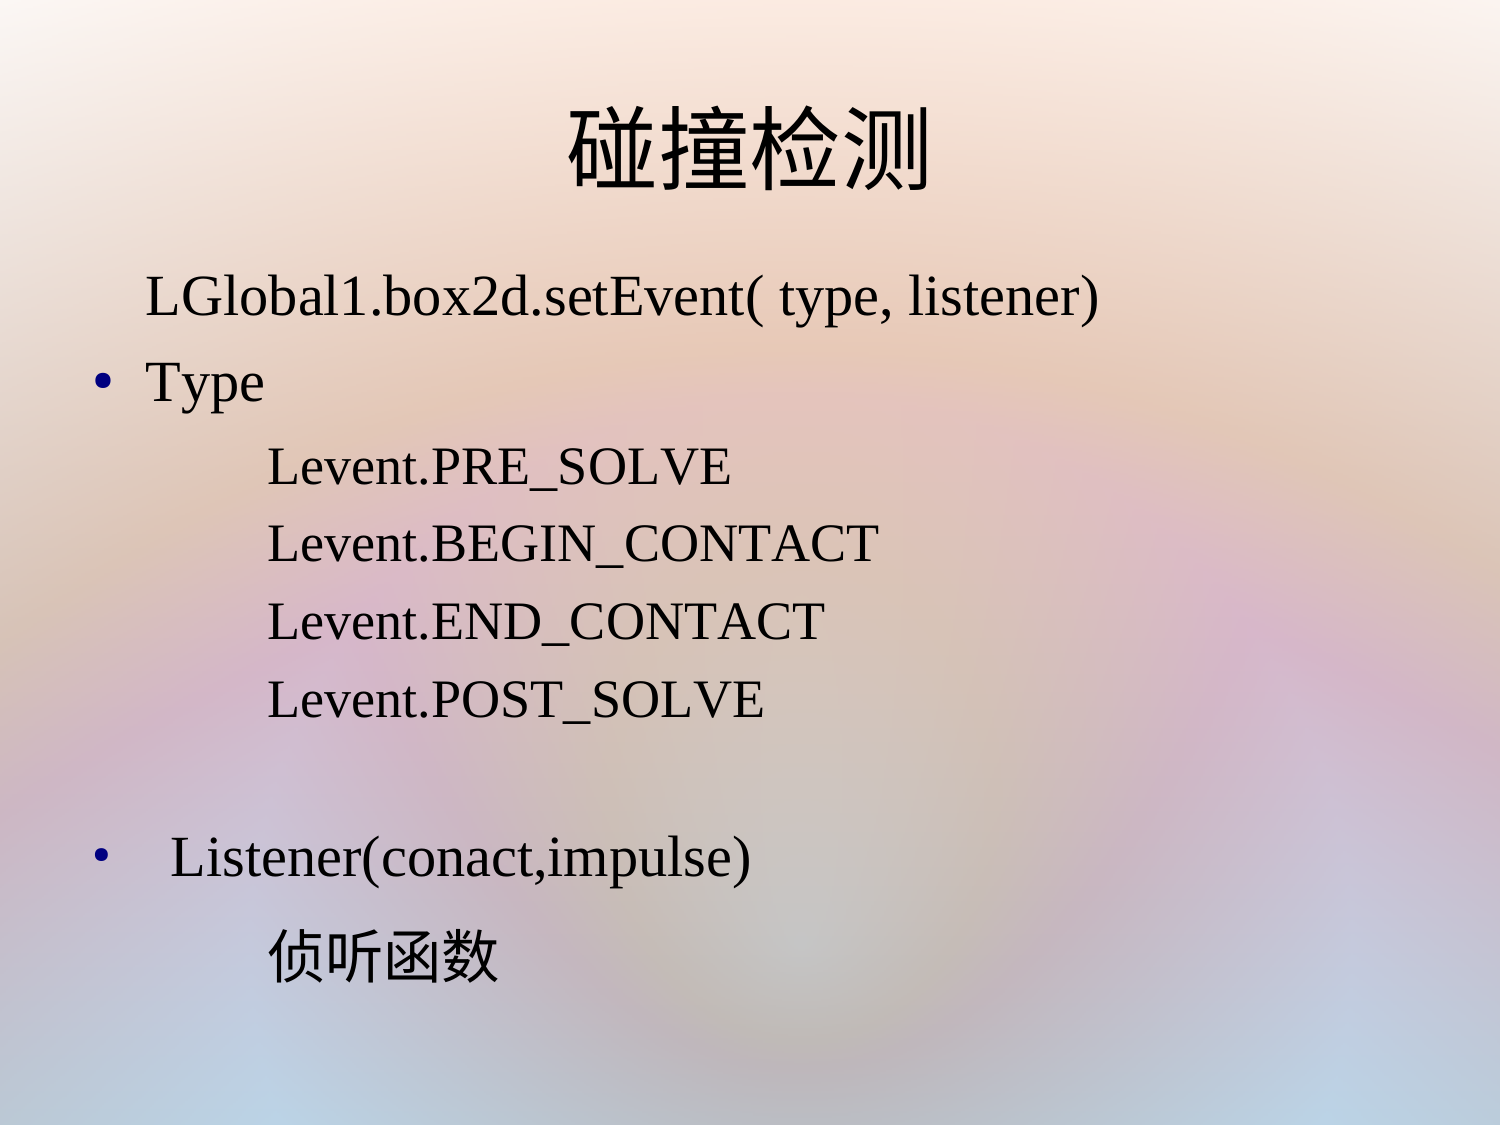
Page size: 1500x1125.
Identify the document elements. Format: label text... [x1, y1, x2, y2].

list LGlobal1.box2d.setEvent( type, listener) Type Levent.PRE_SOLVE Levent.BEGIN_CONTACT Levent.END_CONTACT Levent.POST_SOLVE Listener(conact,impulse) 侦听函数 [75, 263, 1425, 1122]
title 碰撞检测 [75, 50, 1425, 238]
picture [0, 0, 1500, 1125]
